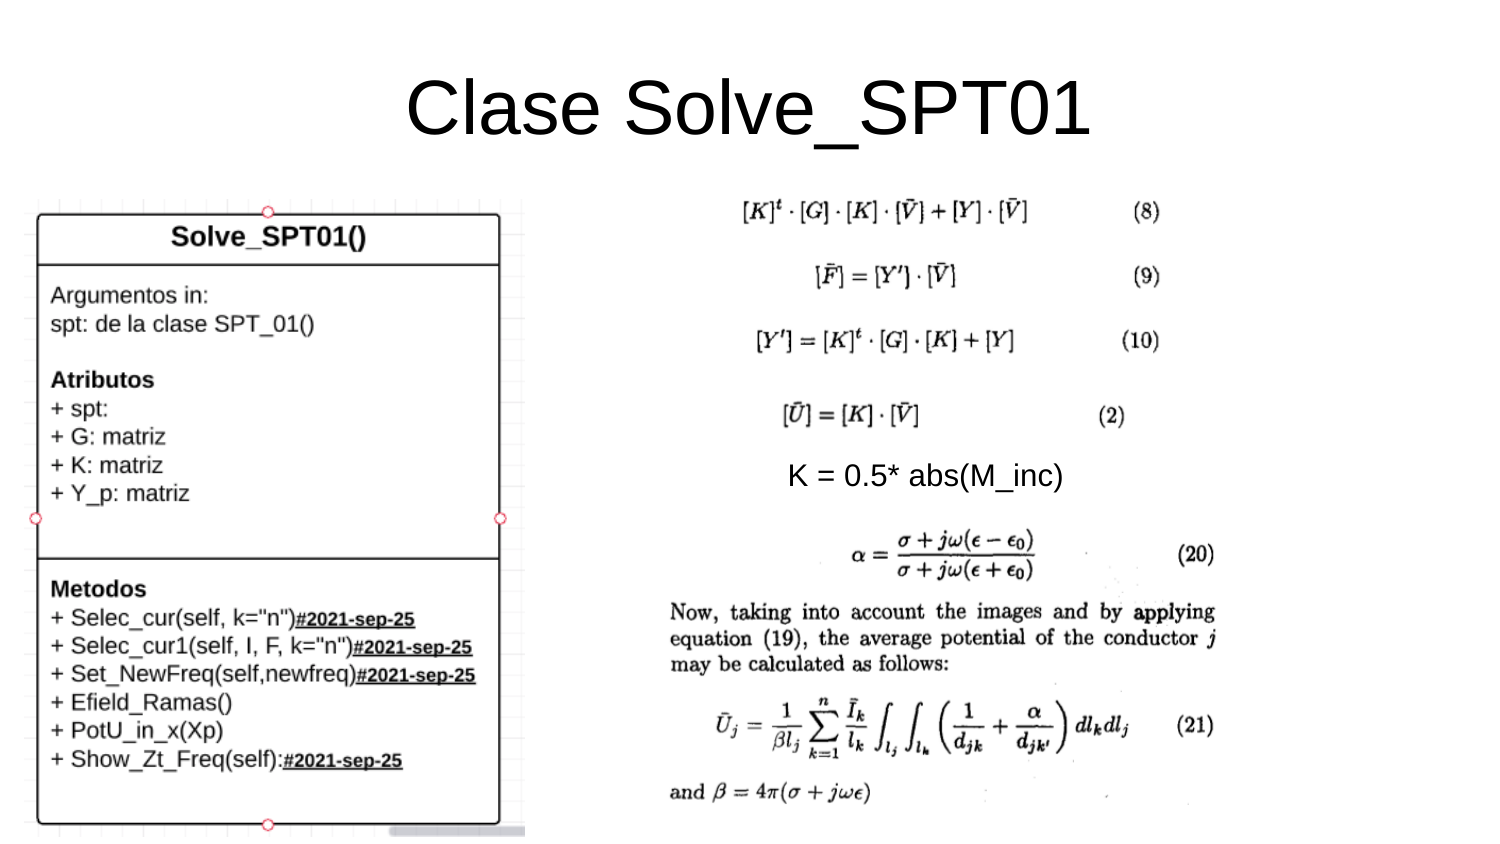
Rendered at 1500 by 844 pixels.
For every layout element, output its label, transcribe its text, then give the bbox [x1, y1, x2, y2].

text_box K = 0.5* abs(M_inc) [775, 449, 1266, 488]
picture [772, 376, 1132, 439]
picture [24, 199, 525, 837]
picture [653, 510, 1226, 806]
picture [707, 163, 1167, 362]
text_box Clase Solve_SPT01 [74, 33, 1425, 175]
